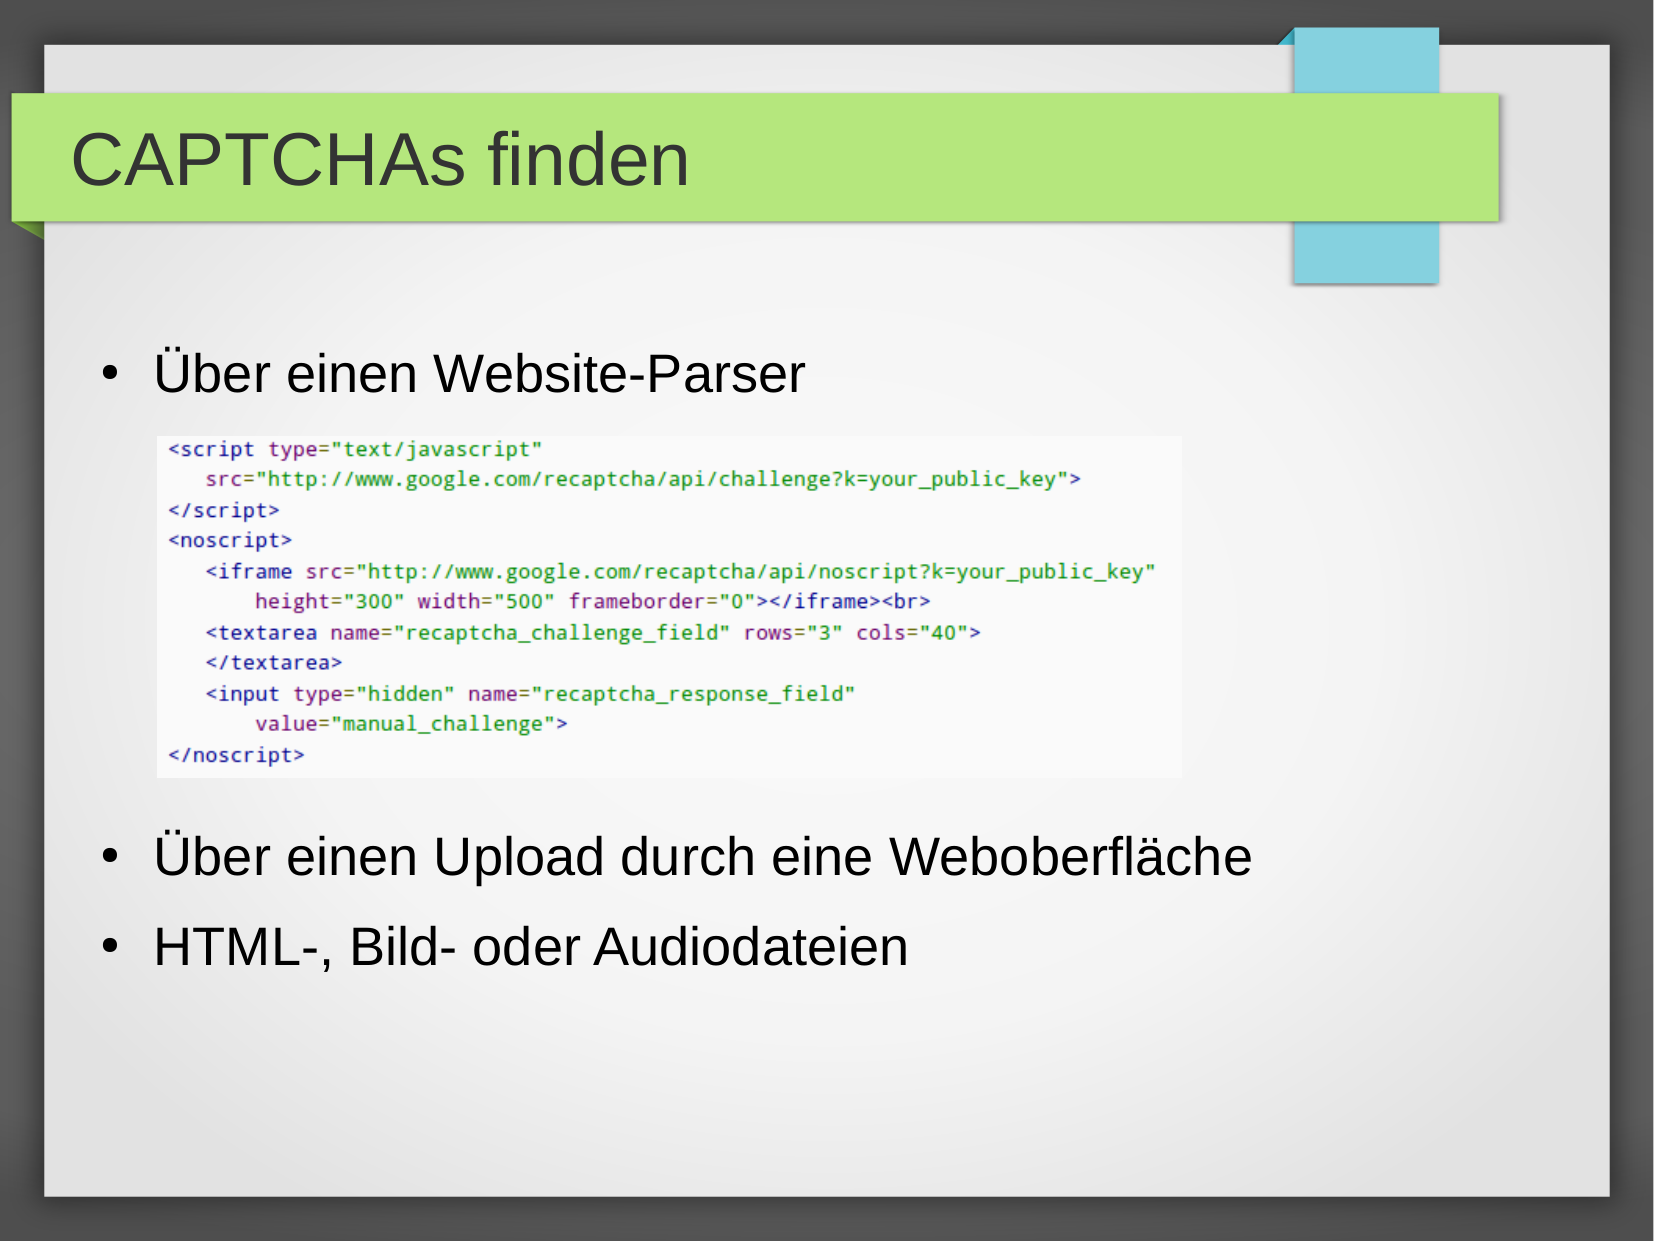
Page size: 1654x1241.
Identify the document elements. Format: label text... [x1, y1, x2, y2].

list Über einen Website-Parser Über einen Upload durch eine Weboberfläche HTML-, Bild- oder Audiodateien [82, 343, 1538, 1063]
title CAPTCHAs finden [70, 106, 1229, 213]
picture [0, 0, 1654, 1241]
